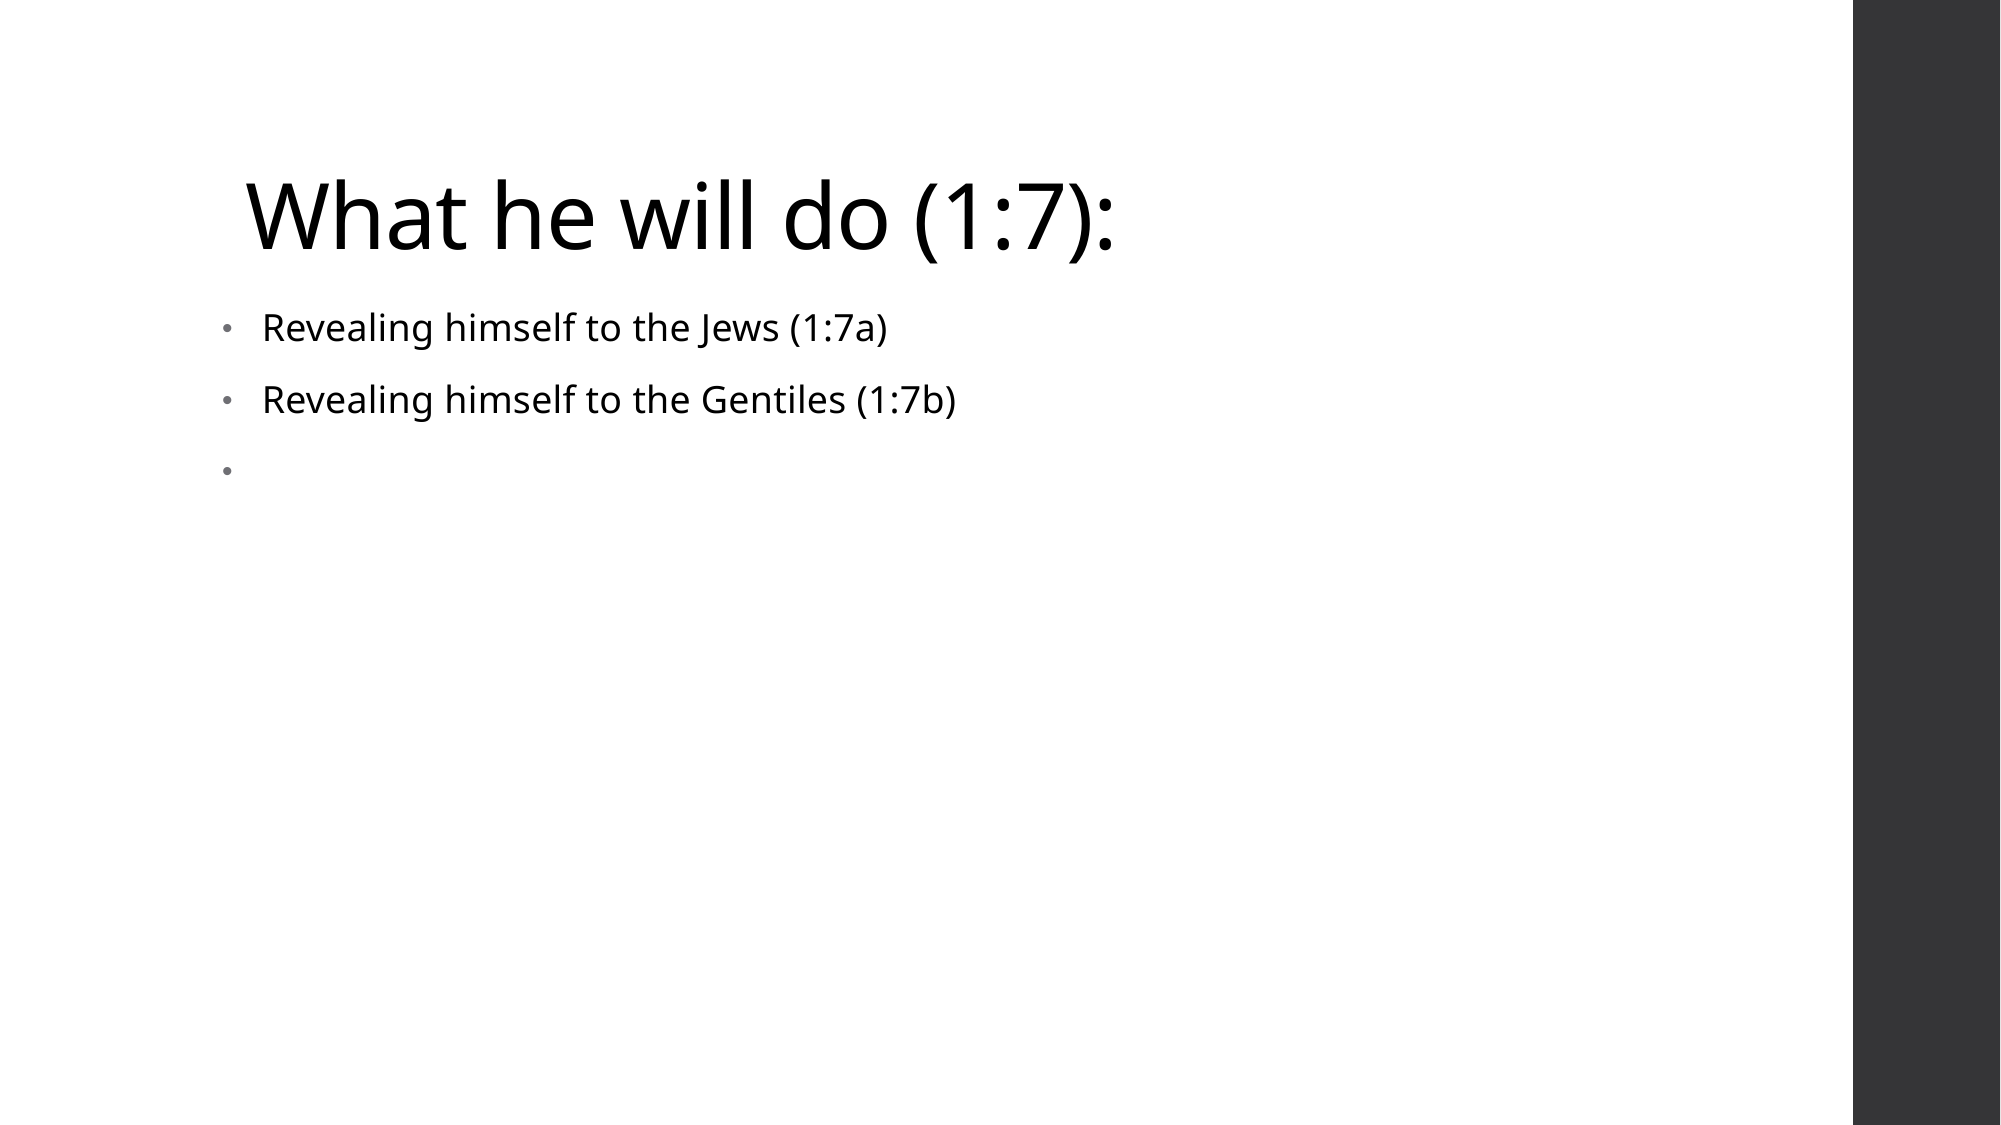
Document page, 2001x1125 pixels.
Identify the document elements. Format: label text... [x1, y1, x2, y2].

list Revealing himself to the Jews (1:7a) Revealing himself to the Gentiles (1:7b) [206, 299, 1617, 1014]
title What he will do (1:7): [206, 60, 1797, 278]
